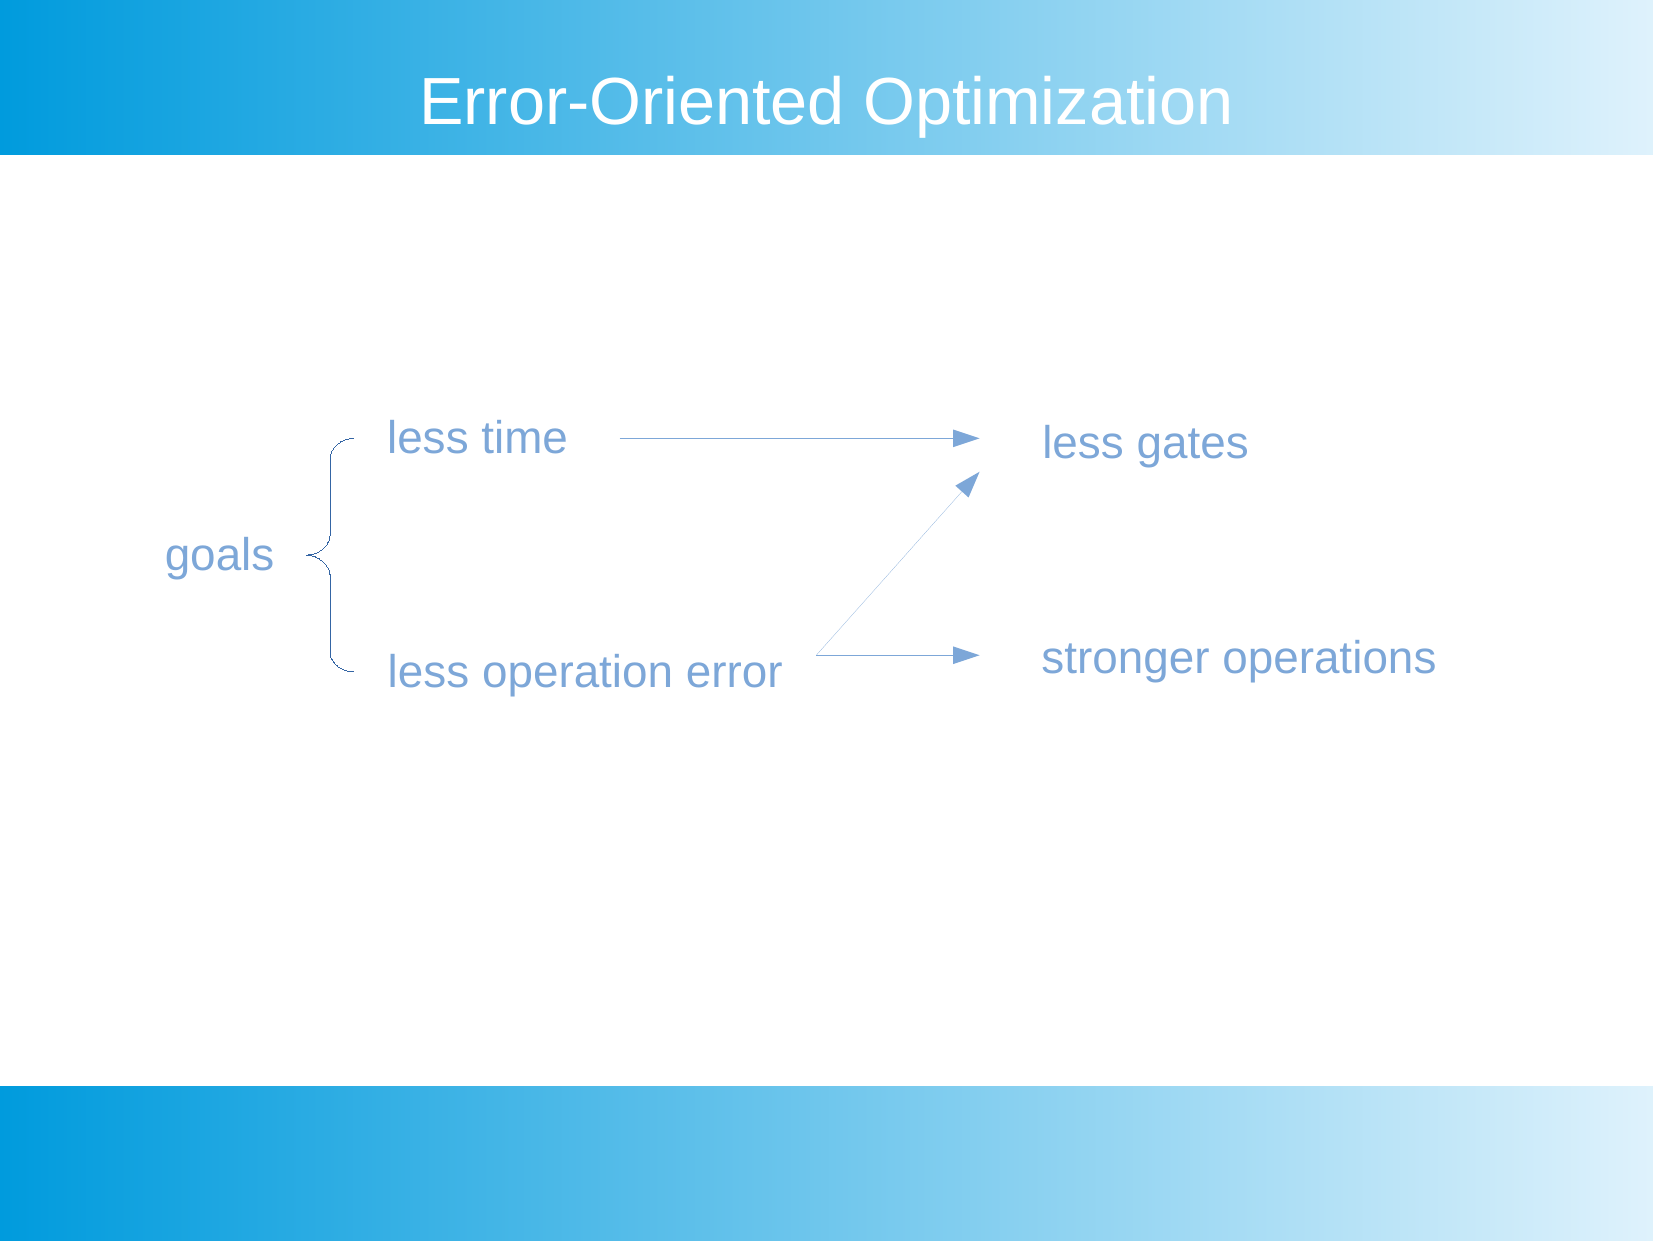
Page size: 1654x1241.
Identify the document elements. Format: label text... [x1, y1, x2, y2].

text_box goals [150, 521, 307, 634]
text_box less gates [1027, 409, 1275, 474]
text_box less time [372, 405, 593, 470]
text_box less operation error [372, 638, 817, 703]
text_box stronger operations [1026, 624, 1471, 689]
title Error-Oriented Optimization [82, 49, 1571, 155]
